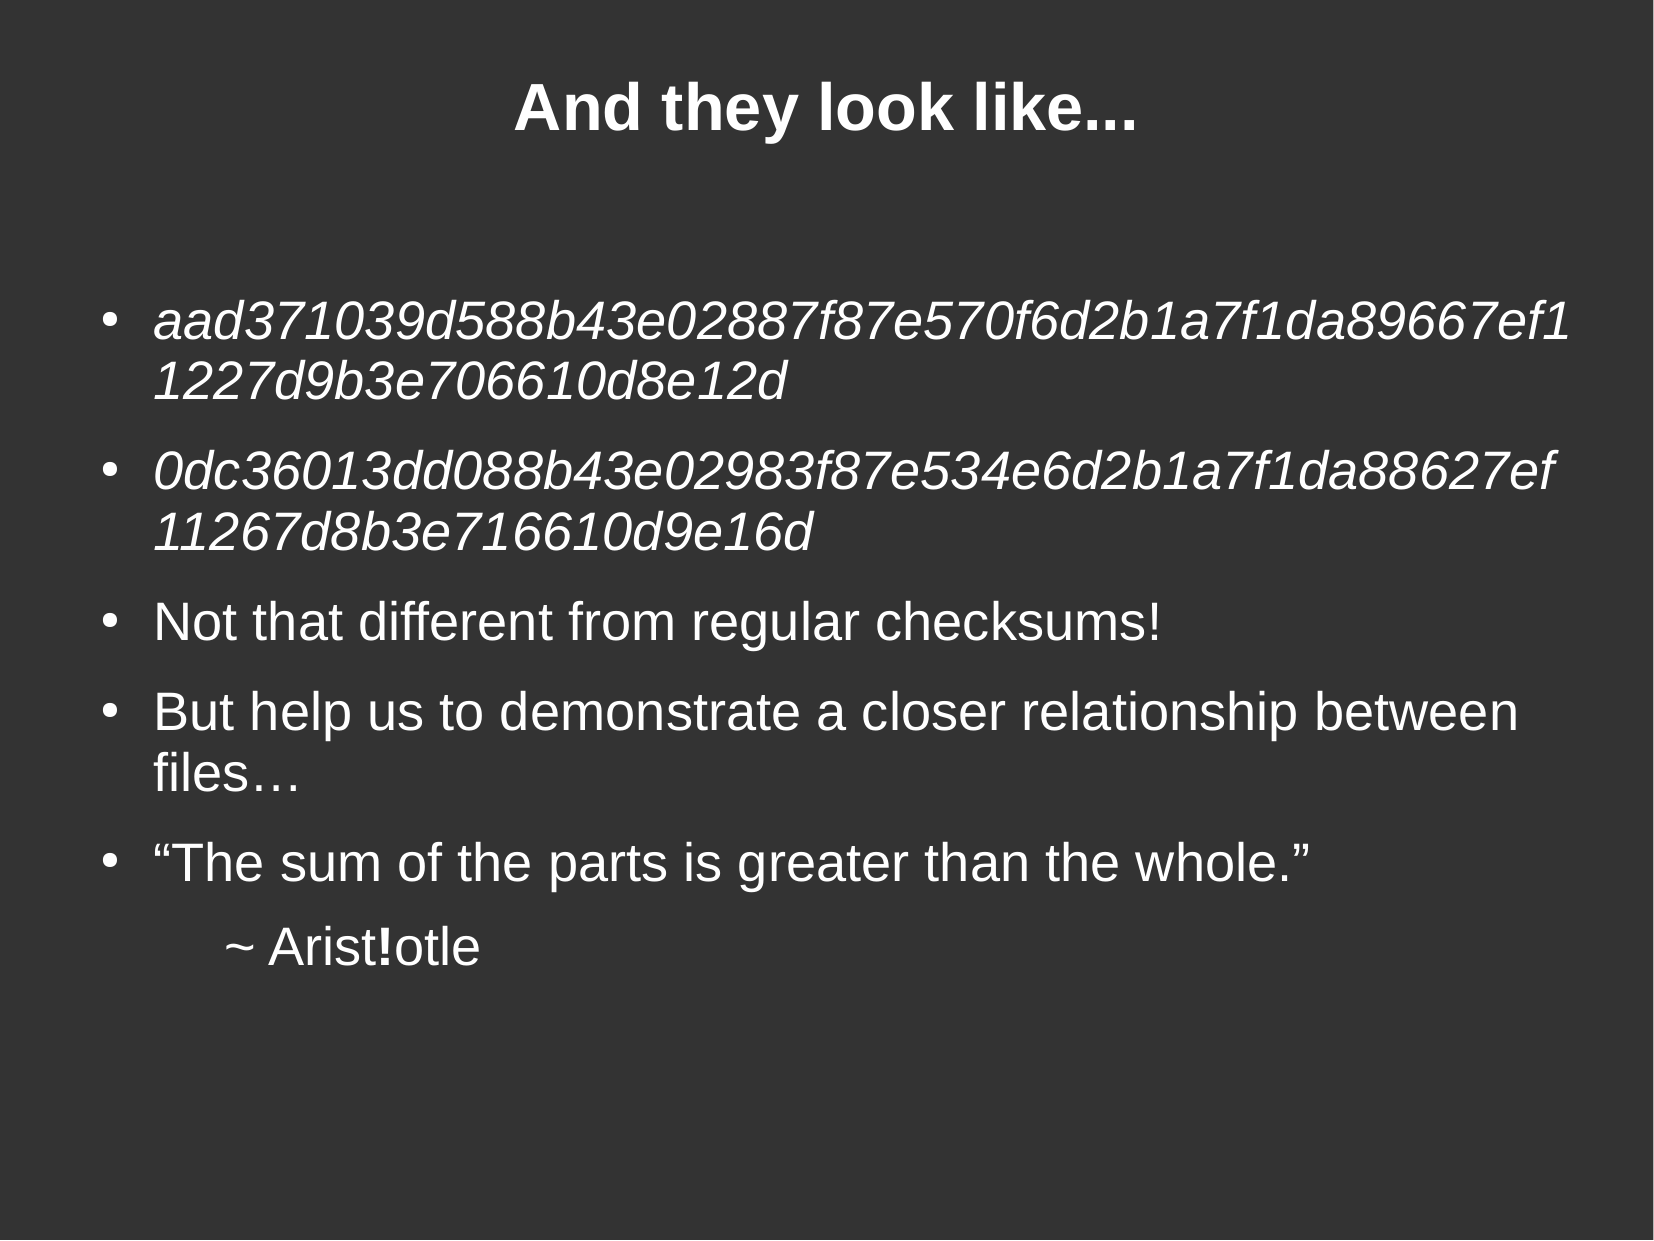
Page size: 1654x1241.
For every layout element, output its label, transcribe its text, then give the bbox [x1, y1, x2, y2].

title And they look like... [82, 55, 1571, 160]
list aad371039d588b43e02887f87e570f6d2b1a7f1da89667ef11227d9b3e706610d8e12d 0dc36013dd088b43e02983f87e534e6d2b1a7f1da88627ef11267d8b3e716610d9e16d Not that different from regular checksums! But help us to demonstrate a closer relationship between files… “The sum of the parts is greater than the whole.” ~ Arist!otle [82, 290, 1571, 1010]
